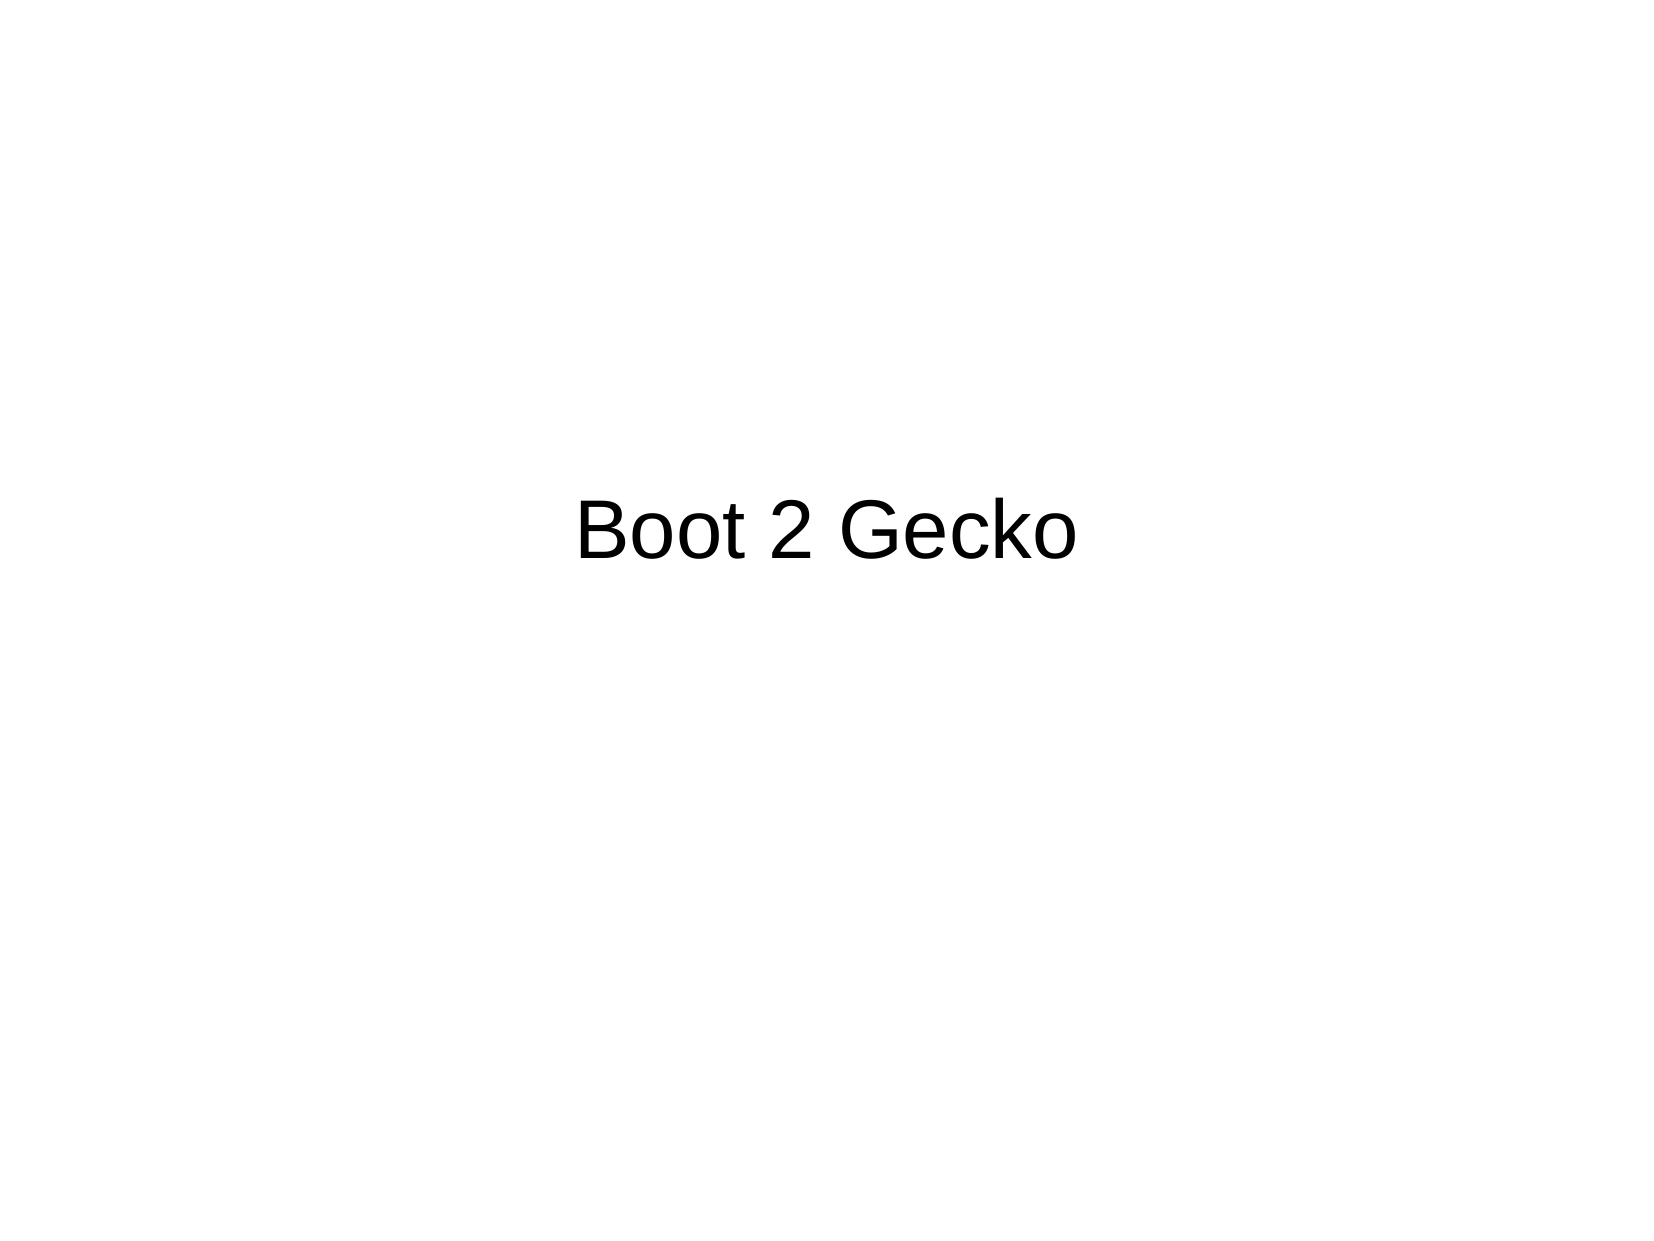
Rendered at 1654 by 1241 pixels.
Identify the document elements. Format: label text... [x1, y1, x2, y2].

subtitle Boot 2 Gecko [82, 49, 1571, 1010]
